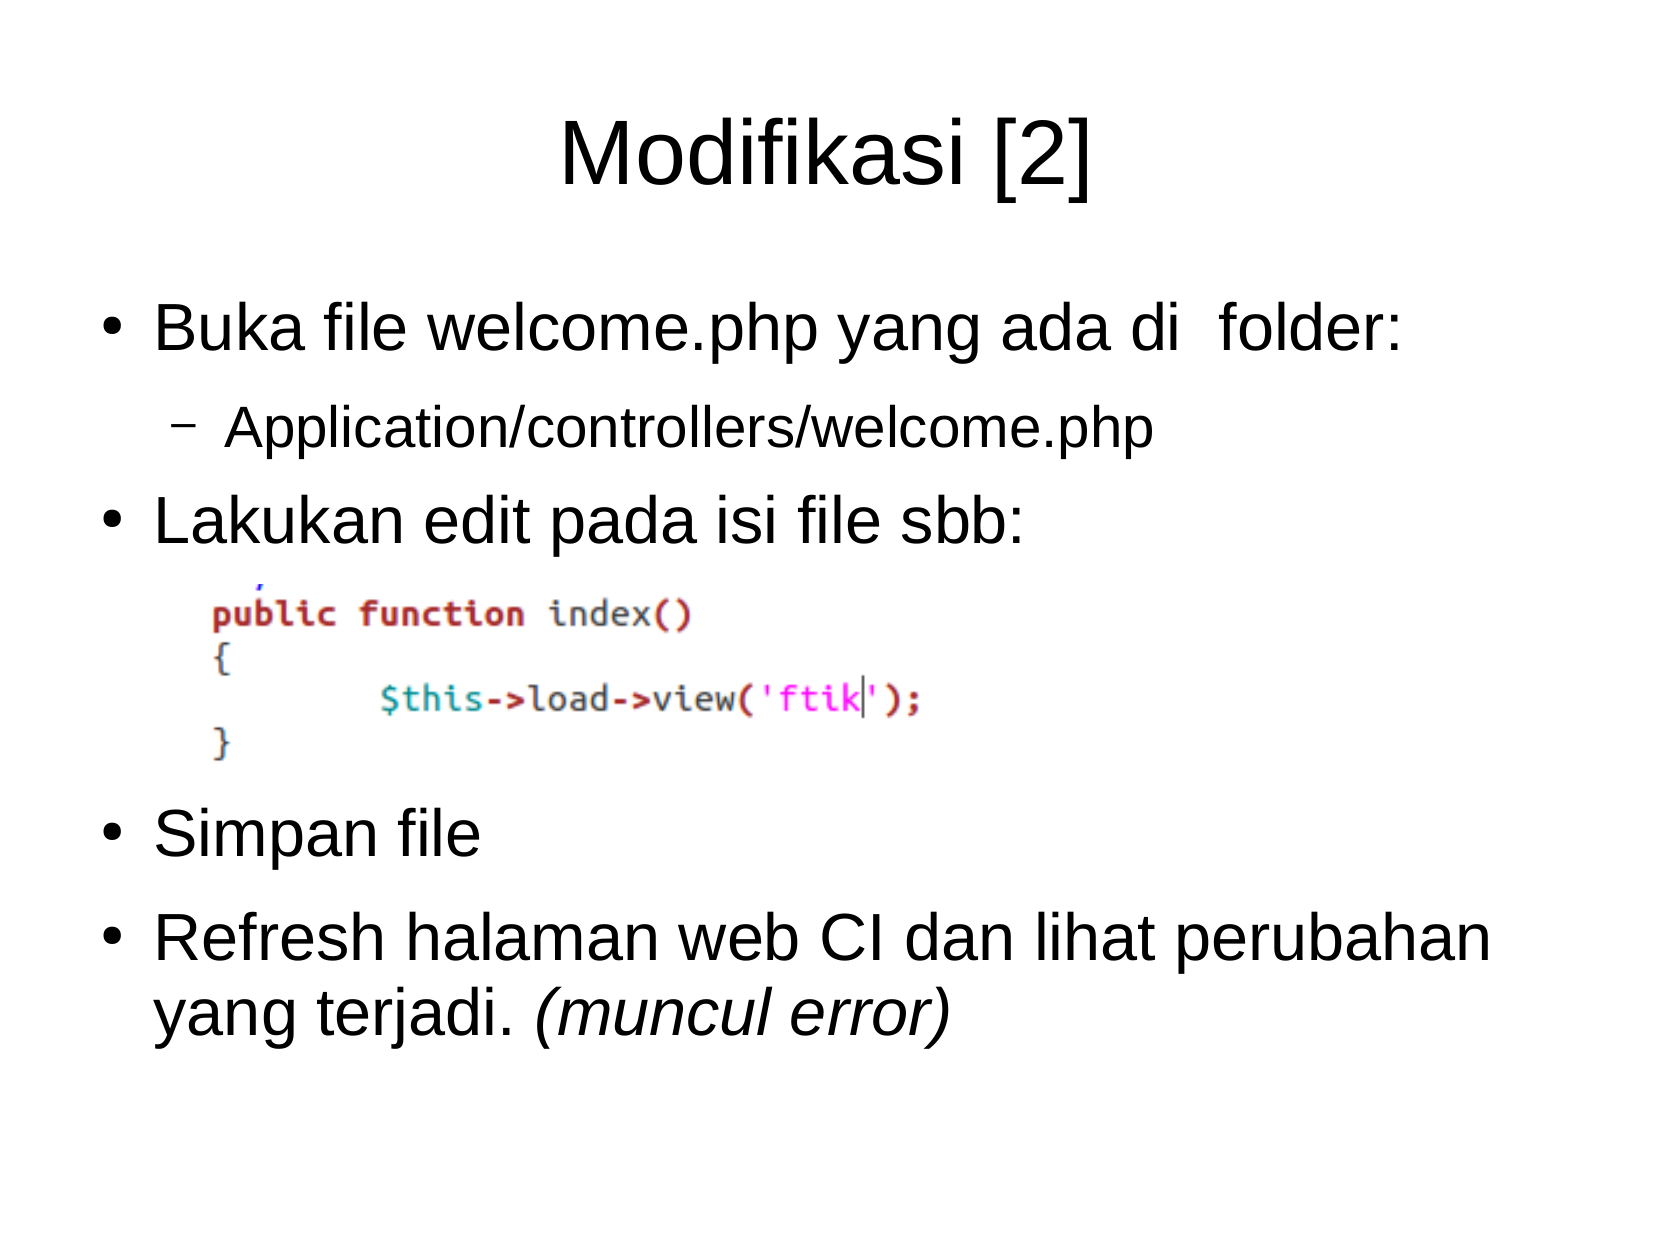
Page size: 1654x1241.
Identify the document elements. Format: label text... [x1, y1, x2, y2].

picture [196, 584, 1021, 781]
list Buka file welcome.php yang ada di folder: Application/controllers/welcome.php Lakukan edit pada isi file sbb: Simpan file Refresh halaman web CI dan lihat perubahan yang terjadi. (muncul error) [82, 290, 1606, 1201]
title Modifikasi [2] [82, 49, 1571, 257]
